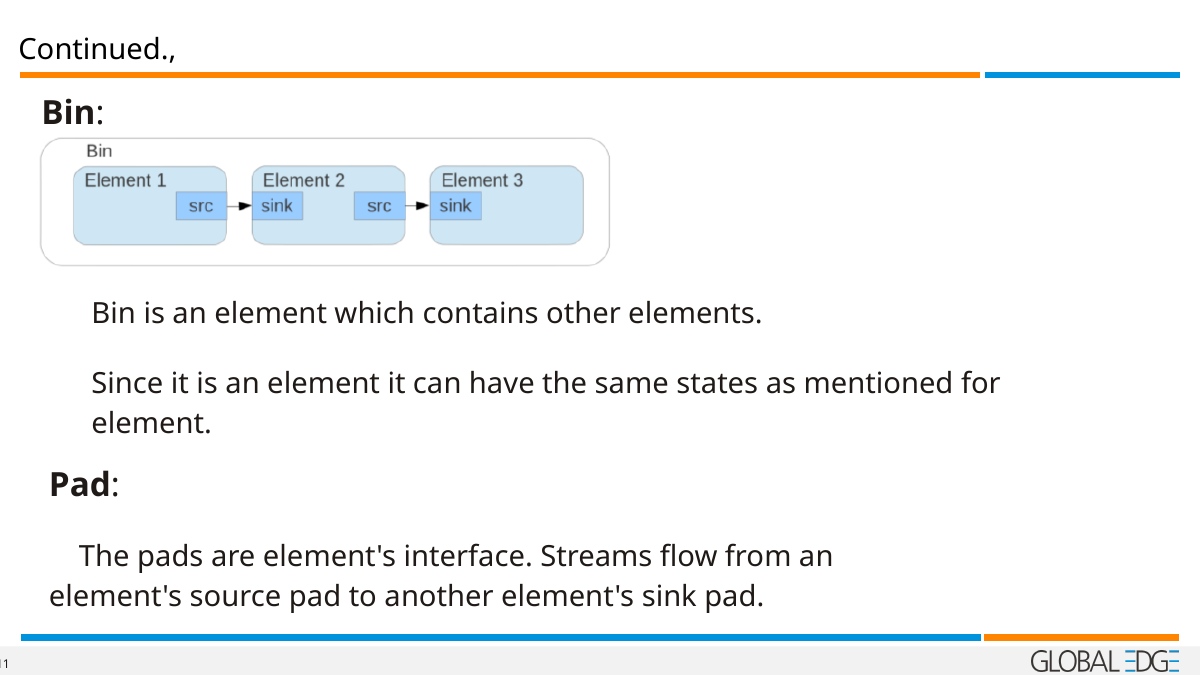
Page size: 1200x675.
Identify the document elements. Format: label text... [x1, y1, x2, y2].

picture [35, 133, 615, 272]
list Pad: The pads are element's interface. Streams flow from an element's source pad to another element's sink pad. [0, 460, 1099, 675]
picture [1099, 650, 1179, 672]
title Continued., [18, 21, 1094, 75]
list Bin is an element which contains other elements. Since it is an element it can have the same states as mentioned for element. [20, 292, 1099, 551]
list Bin: [0, 88, 536, 184]
